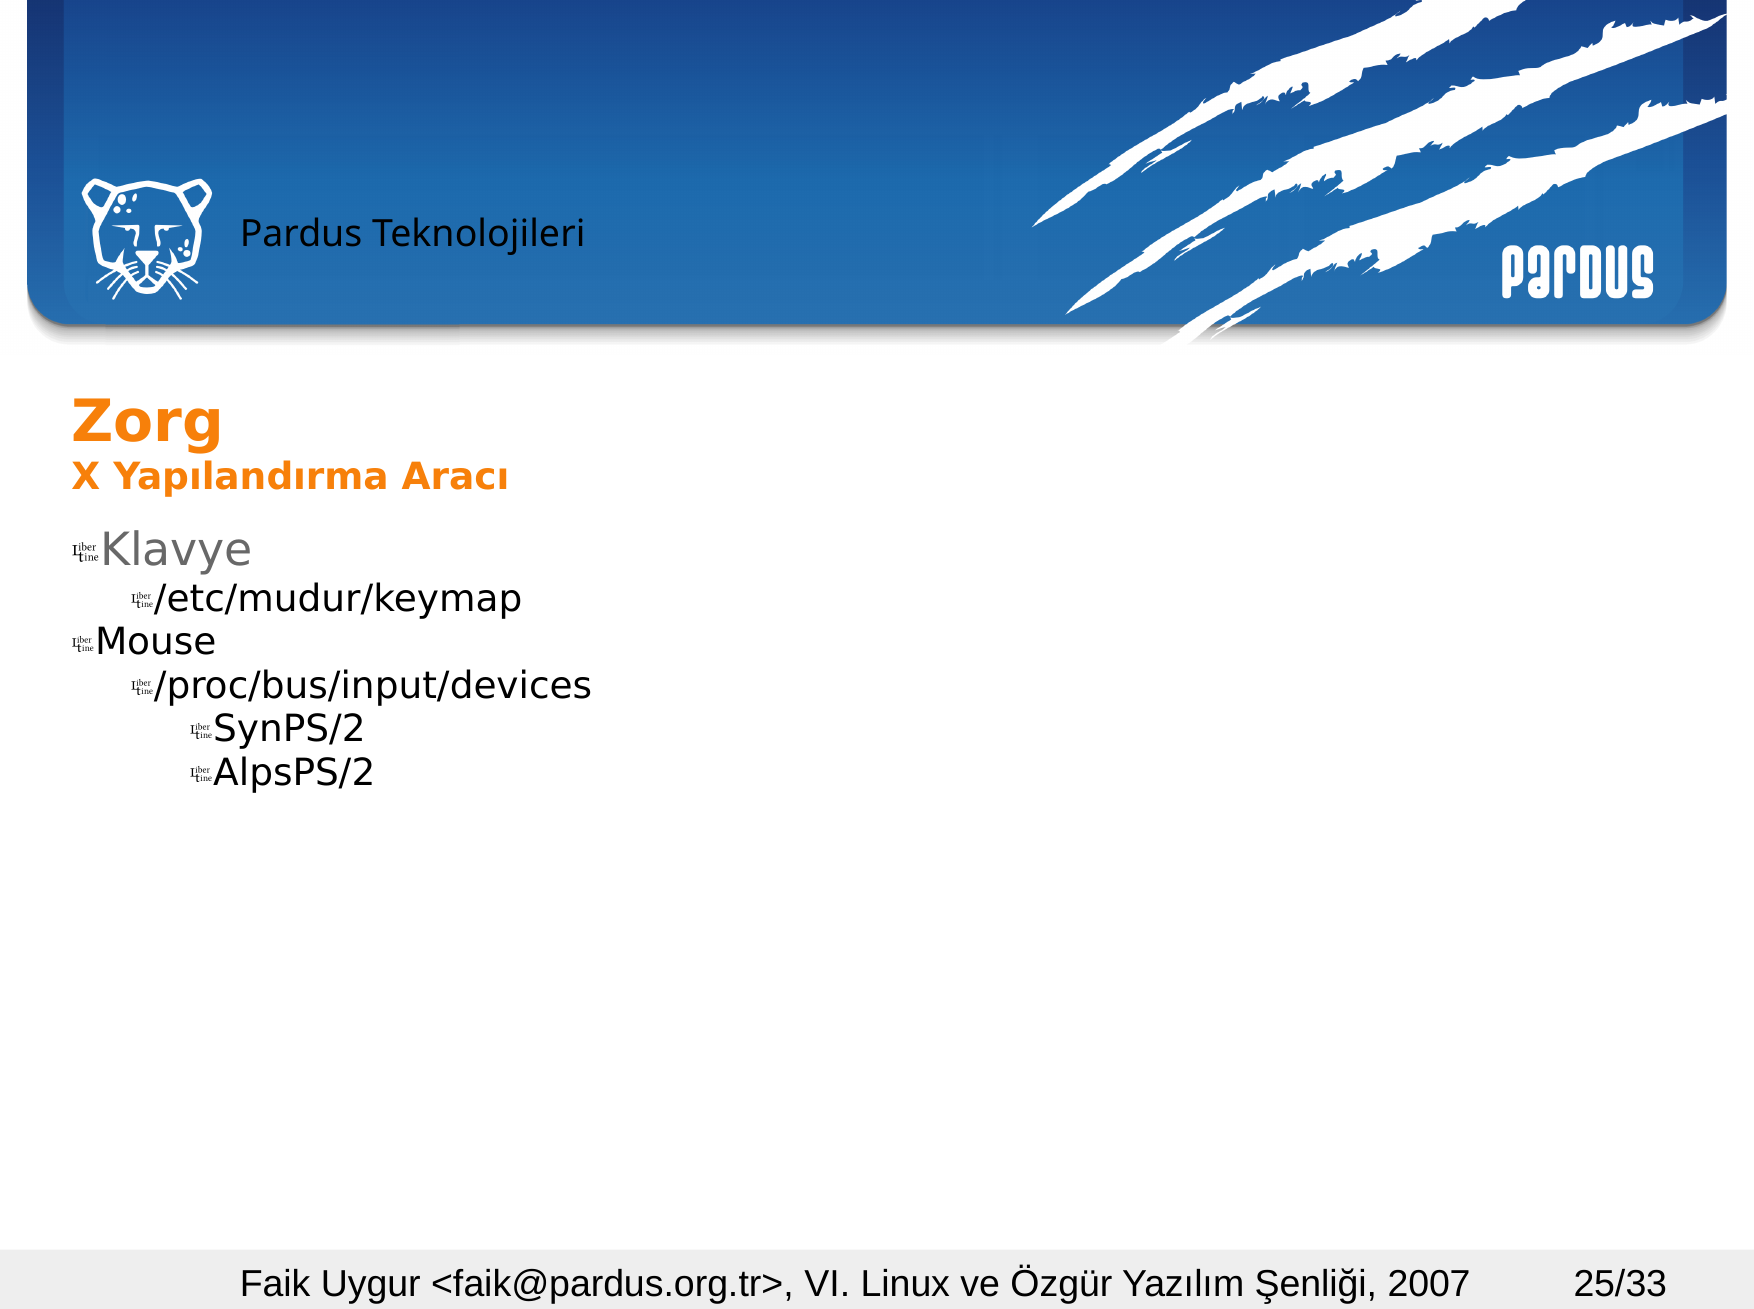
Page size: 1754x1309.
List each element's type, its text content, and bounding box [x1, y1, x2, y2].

picture [0, 0, 1753, 355]
text_box Zorg X Yapılandırma Aracı Klavye /etc/mudur/keymap Mouse /proc/bus/input/devices SynPS/2 AlpsPS/2 [56, 380, 1680, 846]
